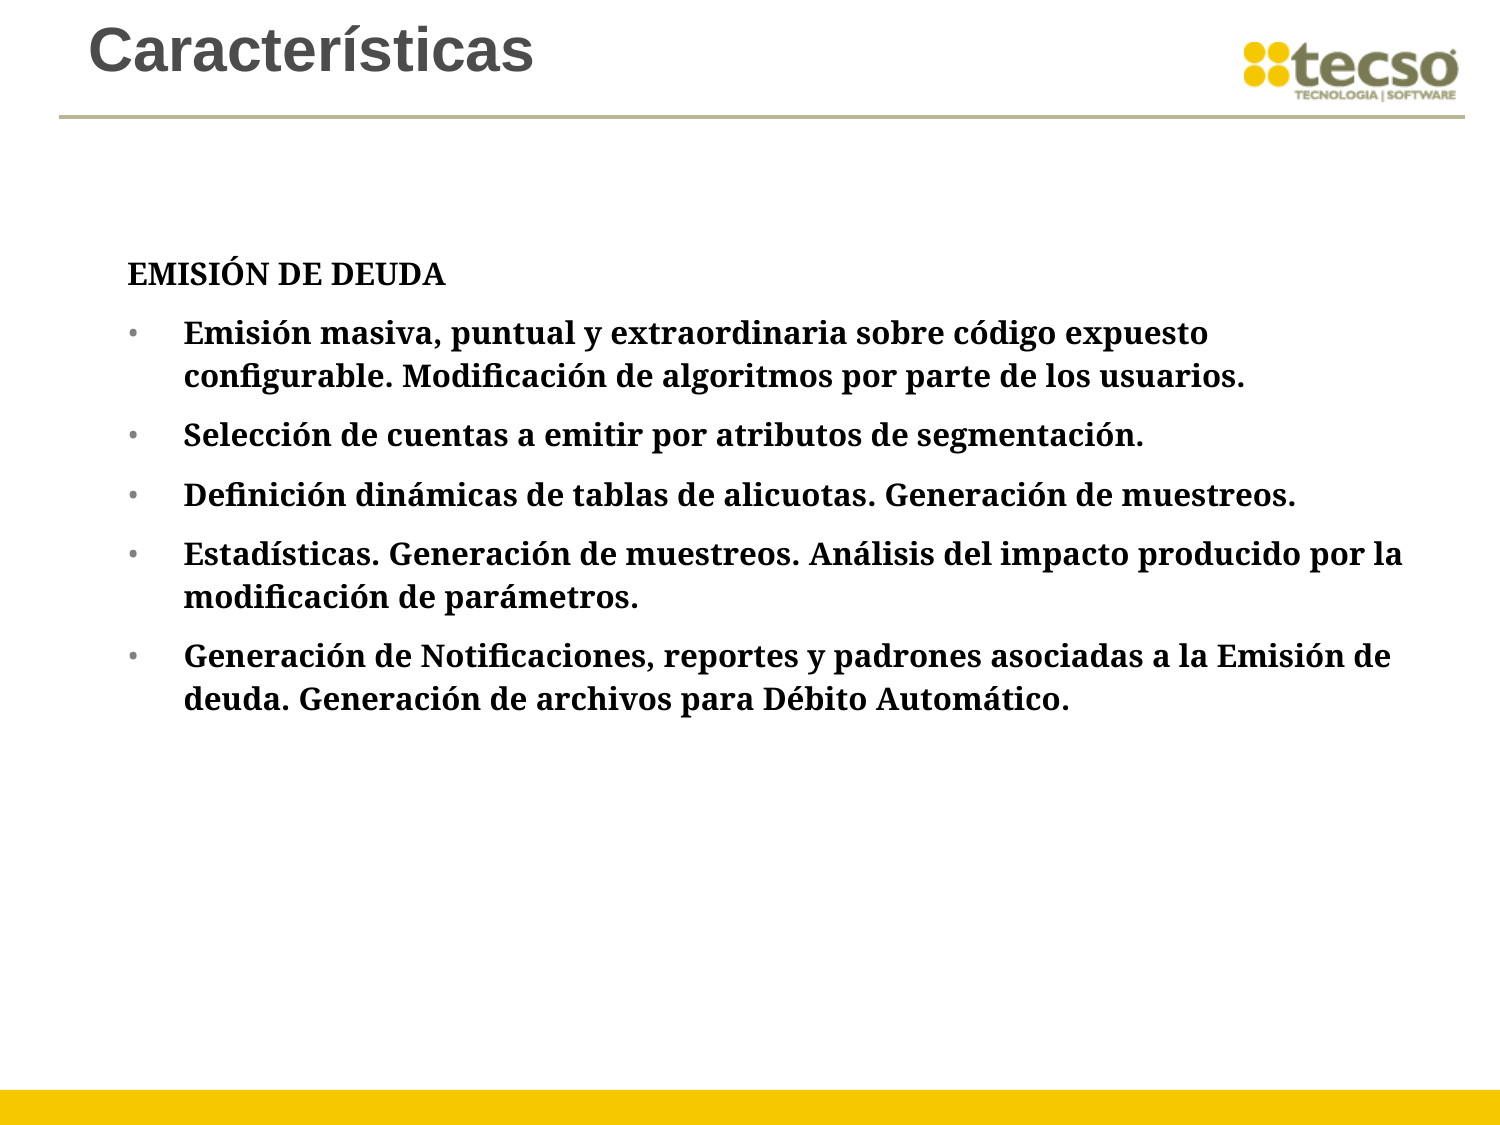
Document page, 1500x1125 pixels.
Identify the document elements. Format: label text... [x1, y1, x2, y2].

picture [1244, 42, 1459, 102]
title Características [73, 6, 1238, 211]
list EMISIÓN DE DEUDA Emisión masiva, puntual y extraordinaria sobre código expuesto configurable. Modificación de algoritmos por parte de los usuarios. Selección de cuentas a emitir por atributos de segmentación. Definición dinámicas de tablas de alicuotas. Generación de muestreos. Estadísticas. Generación de muestreos. Análisis del impacto producido por la modificación de parámetros. Generación de Notificaciones, reportes y padrones asociadas a la Emisión de deuda. Generación de archivos para Débito Automático. [112, 184, 1426, 1013]
